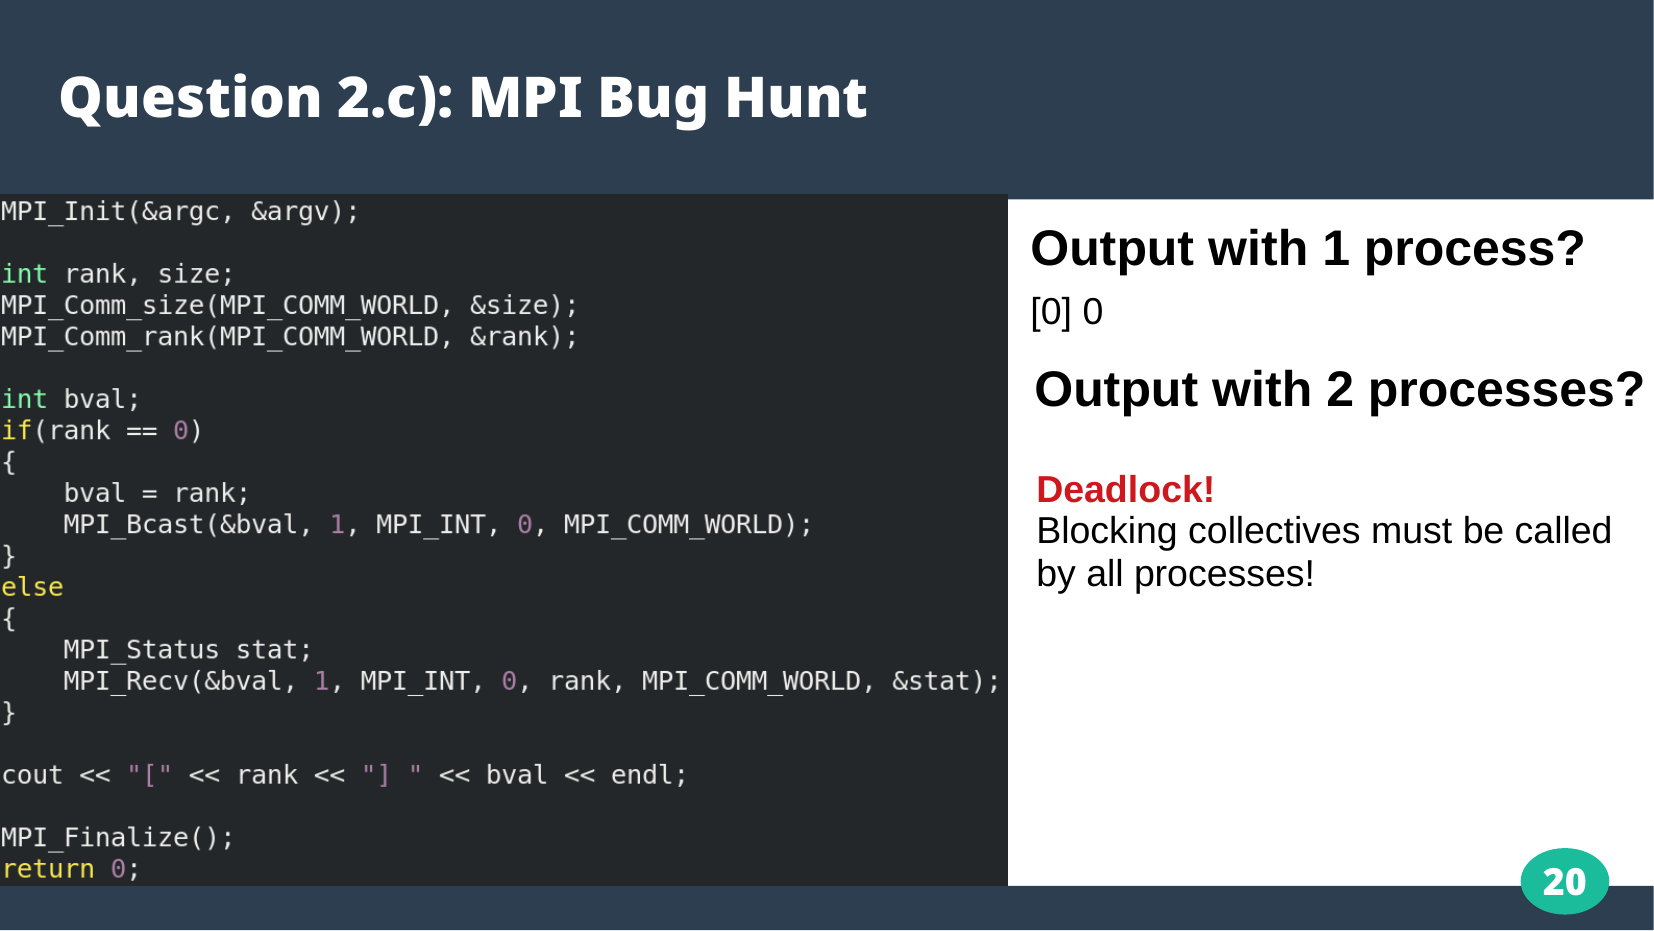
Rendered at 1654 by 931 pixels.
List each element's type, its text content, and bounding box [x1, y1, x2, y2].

text_box Output with 2 processes? [1019, 354, 1654, 481]
text_box Output with 1 process? [1015, 212, 1642, 284]
picture [0, 194, 1008, 886]
text_box [0] 0 [1015, 283, 1607, 340]
text_box Deadlock! Blocking collectives must be called by all processes! [1021, 460, 1654, 602]
title Question 2.c): MPI Bug Hunt [59, 37, 1595, 155]
